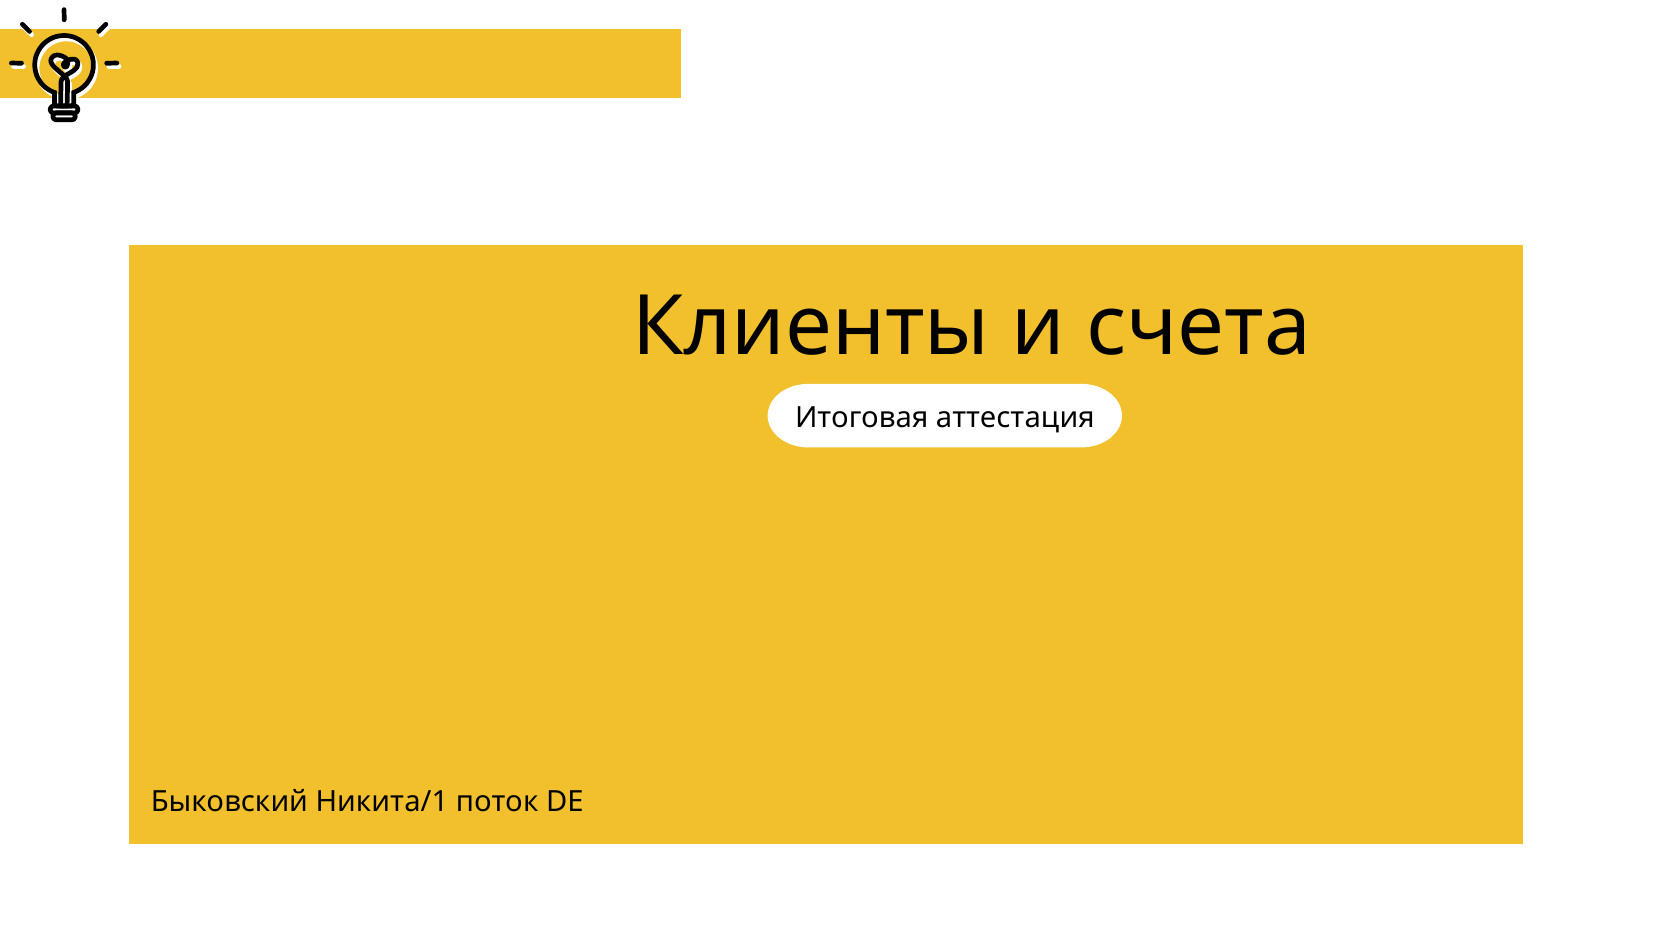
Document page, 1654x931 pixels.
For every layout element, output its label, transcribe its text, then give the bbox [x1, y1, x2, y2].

text_box Быковский Никита/1 поток DE [150, 760, 811, 840]
title Клиенты и счета [632, 271, 1389, 466]
